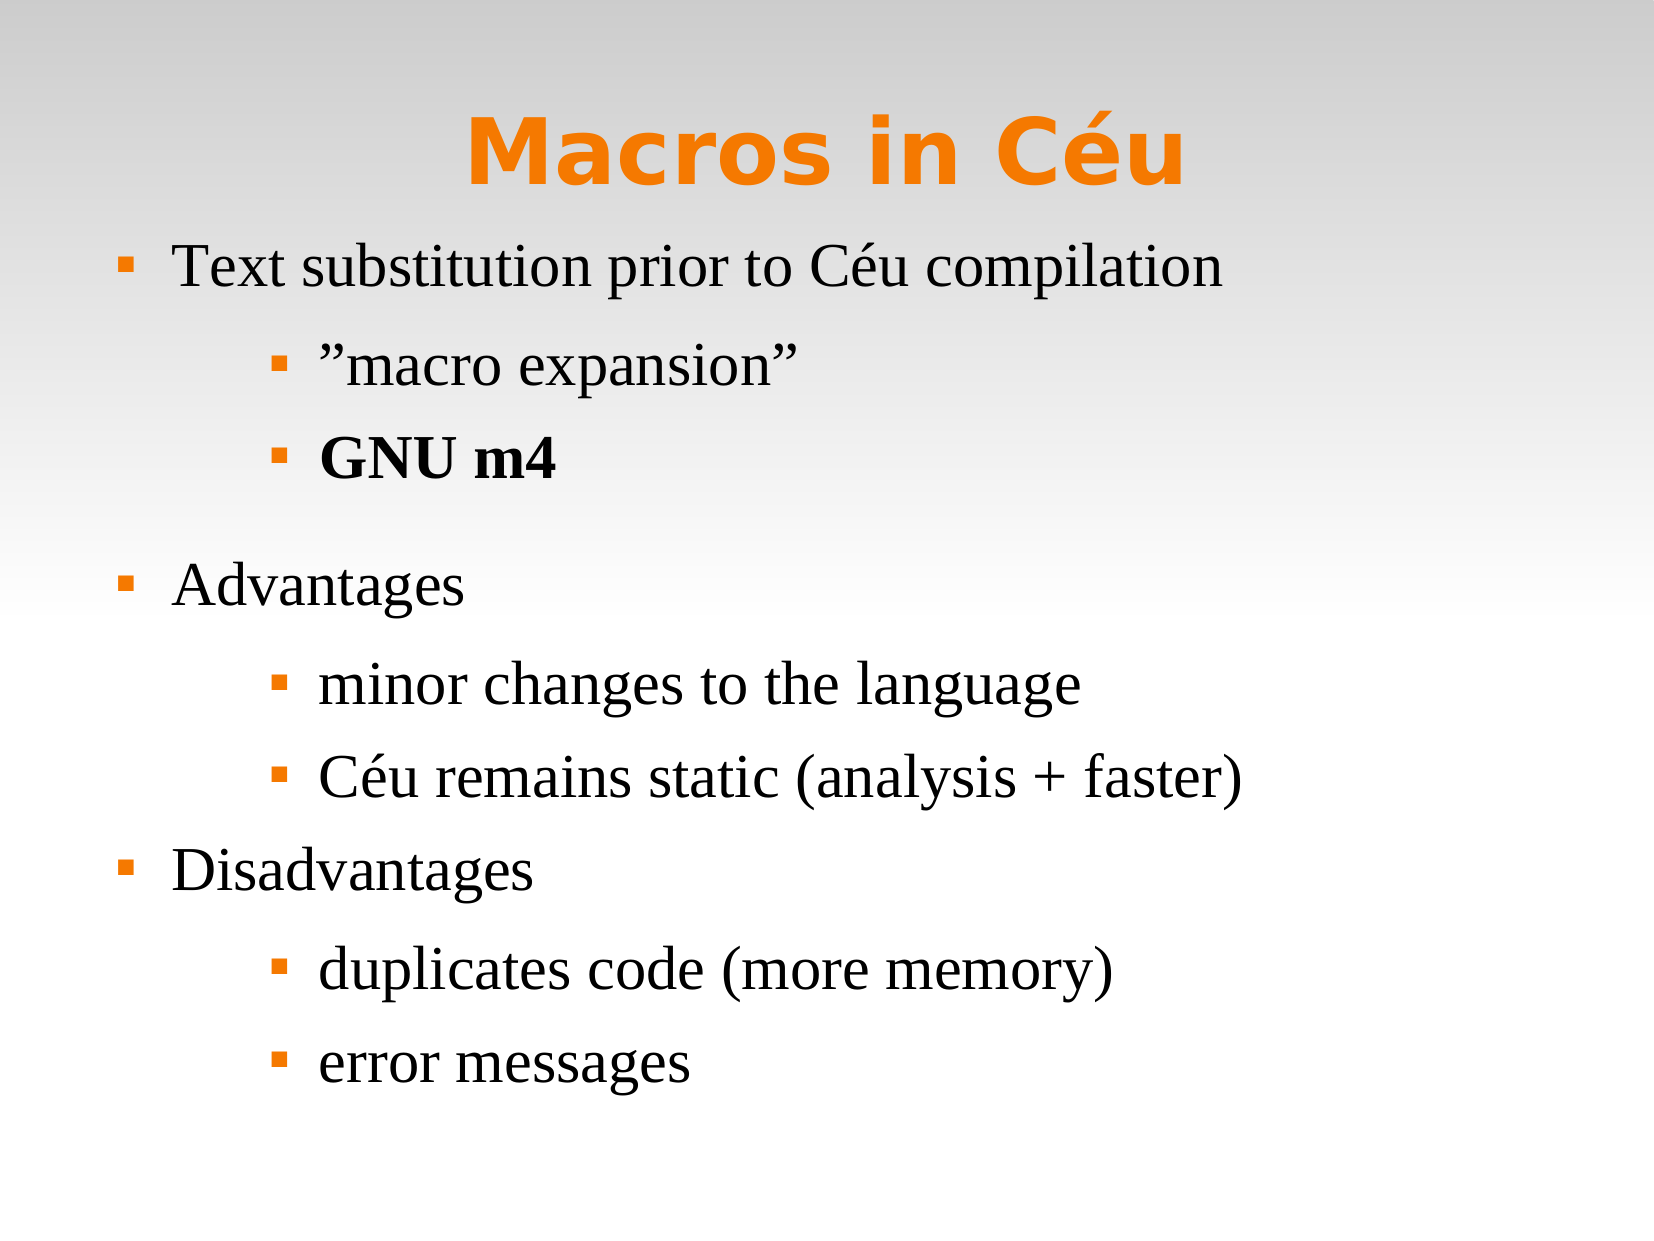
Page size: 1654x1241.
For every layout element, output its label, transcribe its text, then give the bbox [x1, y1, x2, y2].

list Text substitution prior to Céu compilation ”macro expansion” GNU m4 Advantages minor changes to the language Céu remains static (analysis + faster) Disadvantages duplicates code (more memory) error messages [82, 231, 1571, 1159]
title Macros in Céu [82, 49, 1571, 231]
